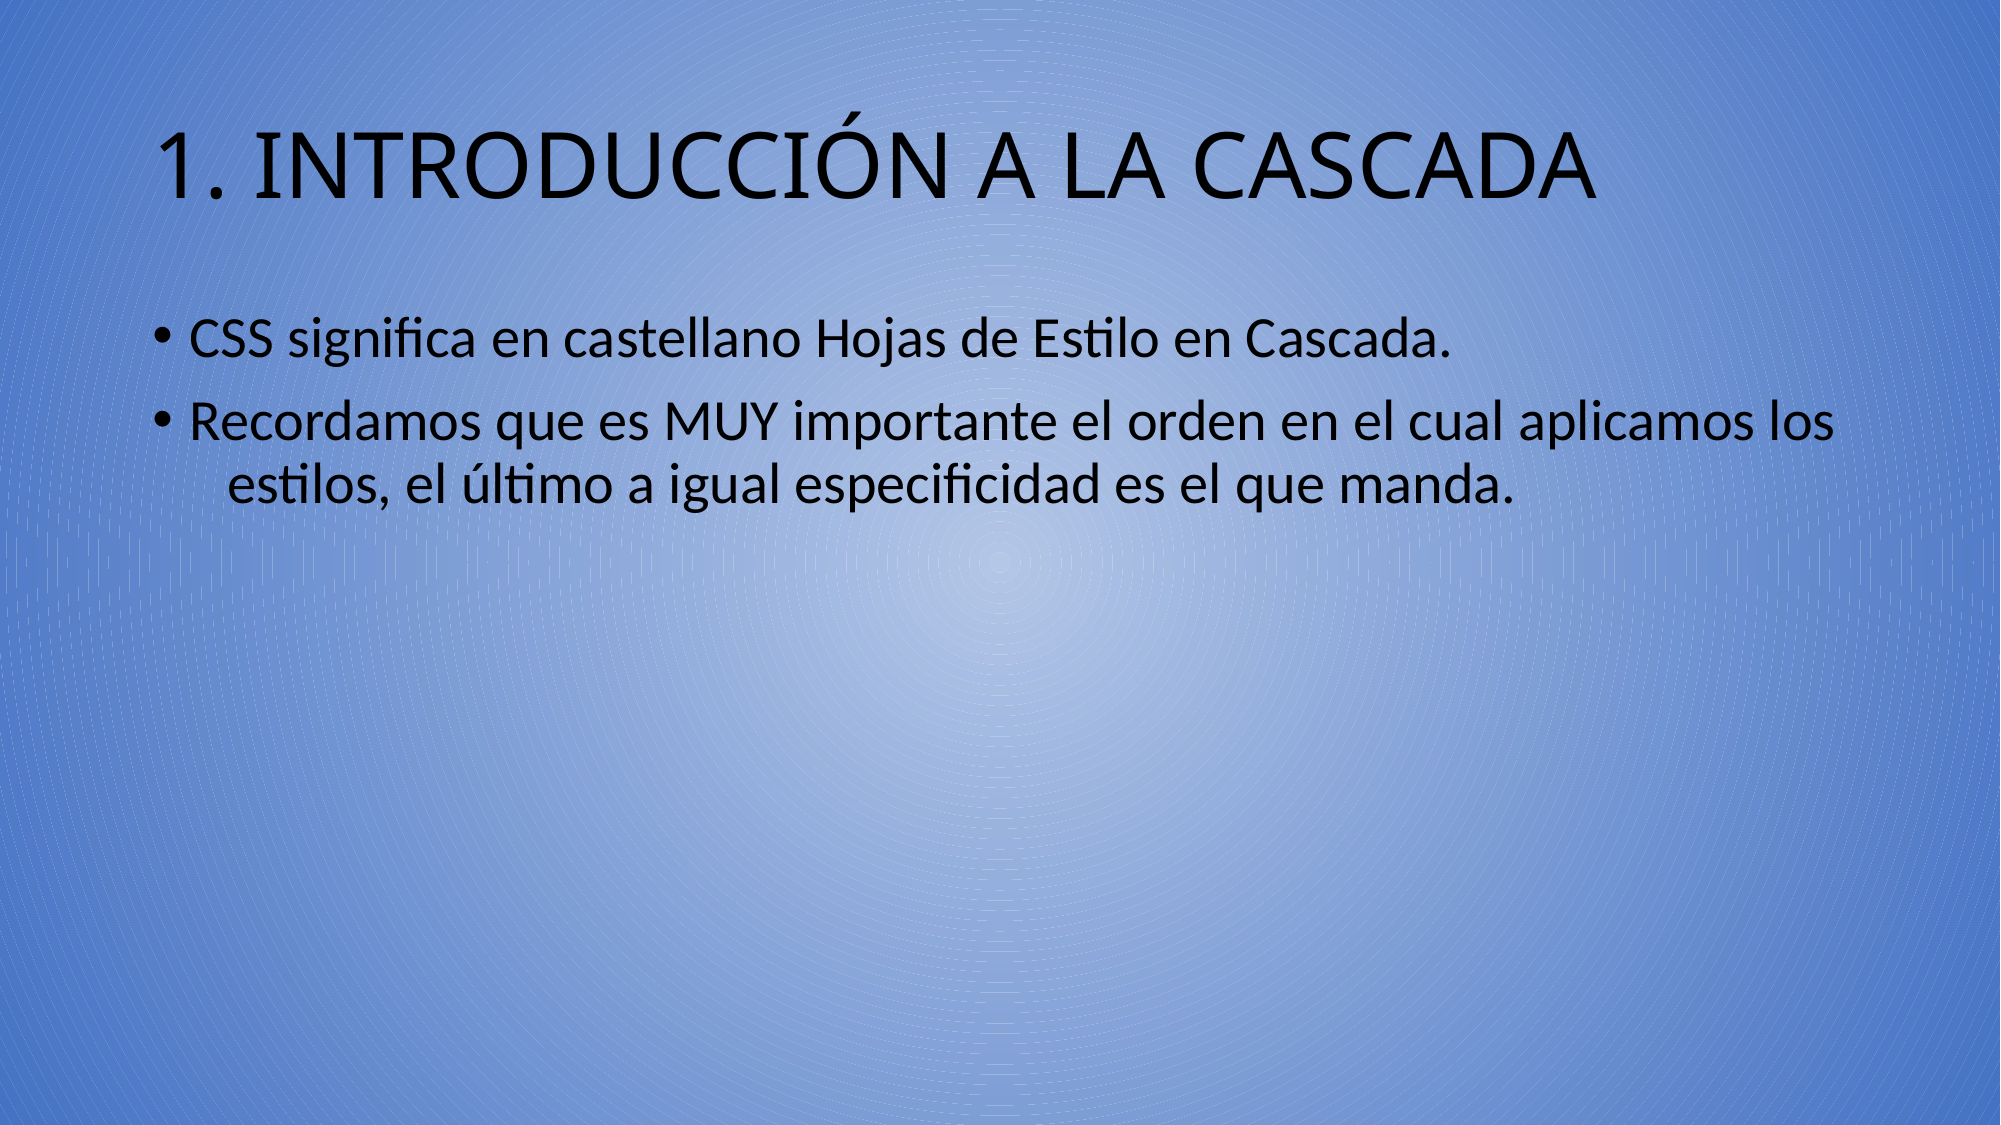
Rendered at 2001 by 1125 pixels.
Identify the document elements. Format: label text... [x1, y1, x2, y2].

list CSS significa en castellano Hojas de Estilo en Cascada. Recordamos que es MUY importante el orden en el cual aplicamos los estilos, el último a igual especificidad es el que manda. [137, 299, 1863, 1014]
title 1. INTRODUCCIÓN A LA CASCADA [137, 59, 1863, 278]
